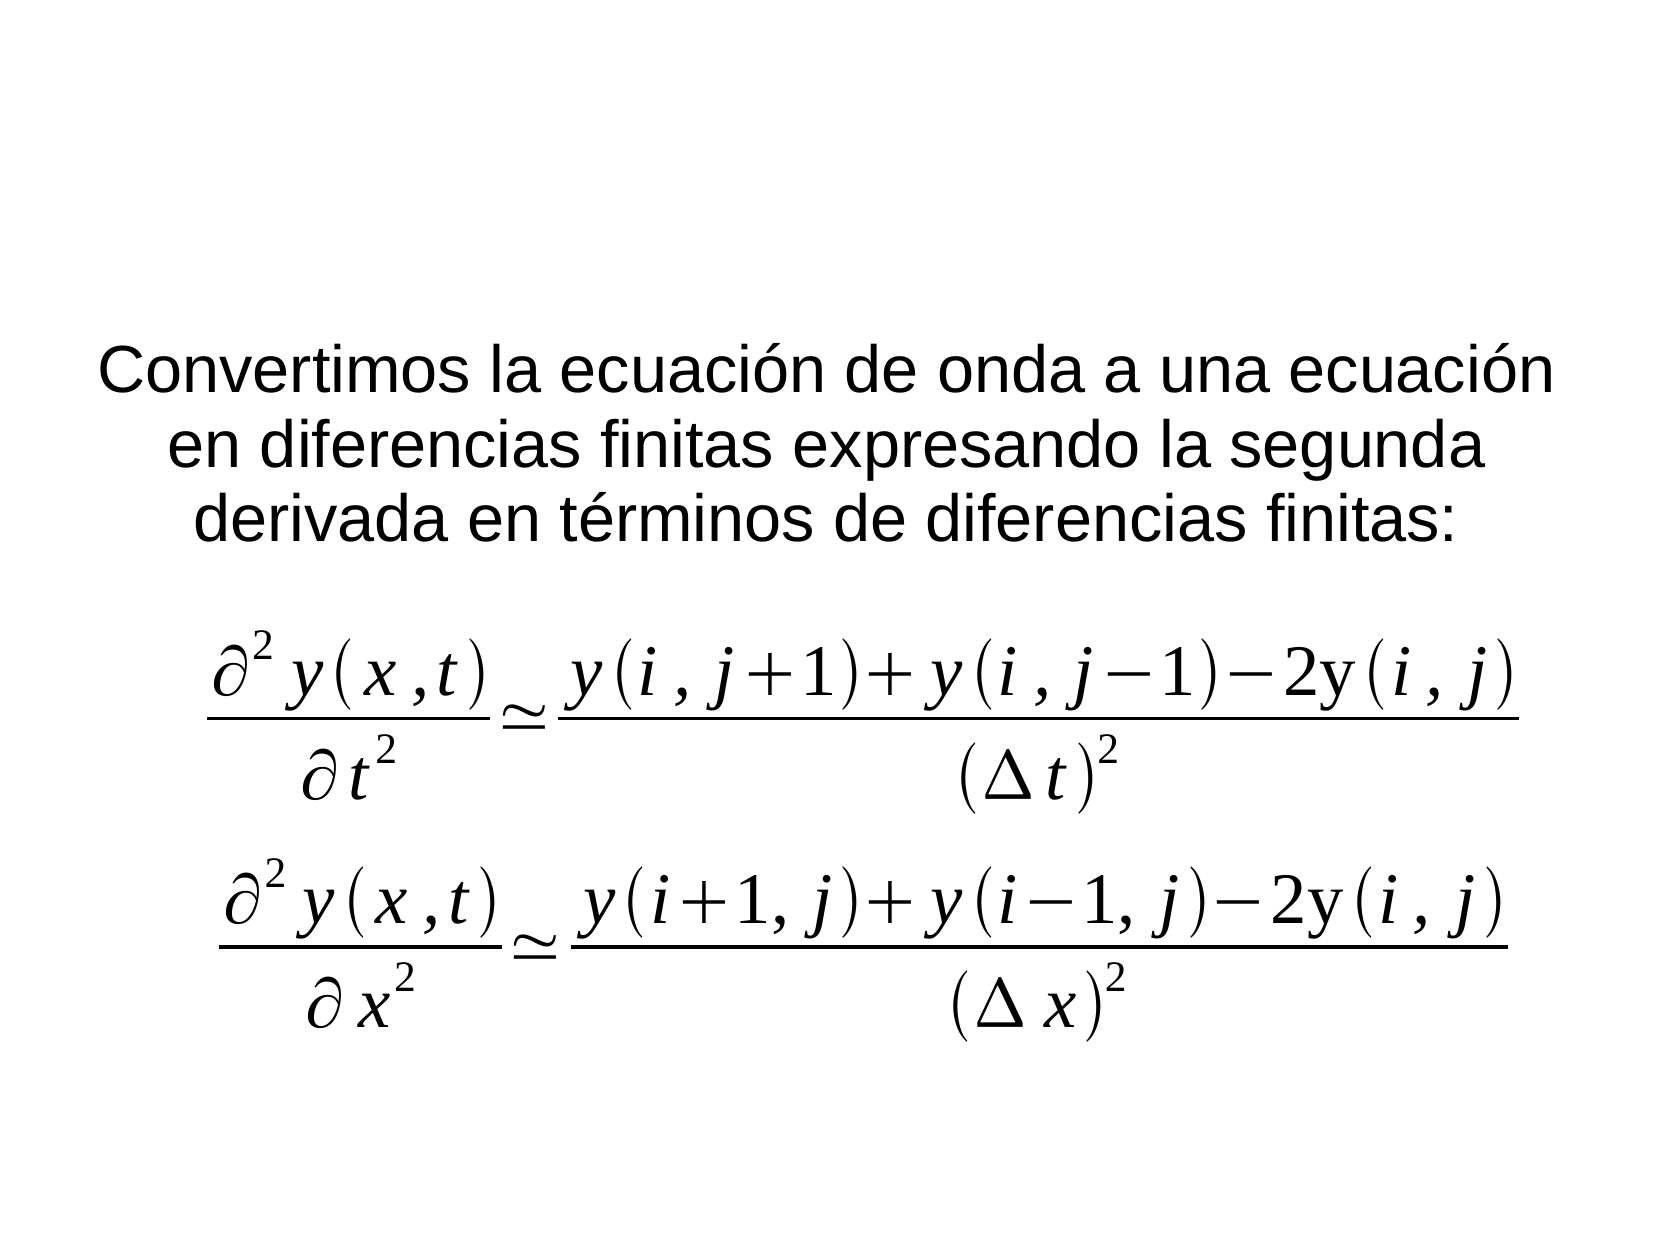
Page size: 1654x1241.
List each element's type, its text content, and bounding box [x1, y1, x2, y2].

chart [197, 620, 1529, 1046]
subtitle Convertimos la ecuación de onda a una ecuación en diferencias finitas expresando la segunda derivada en términos de diferencias finitas: [82, 297, 1571, 591]
